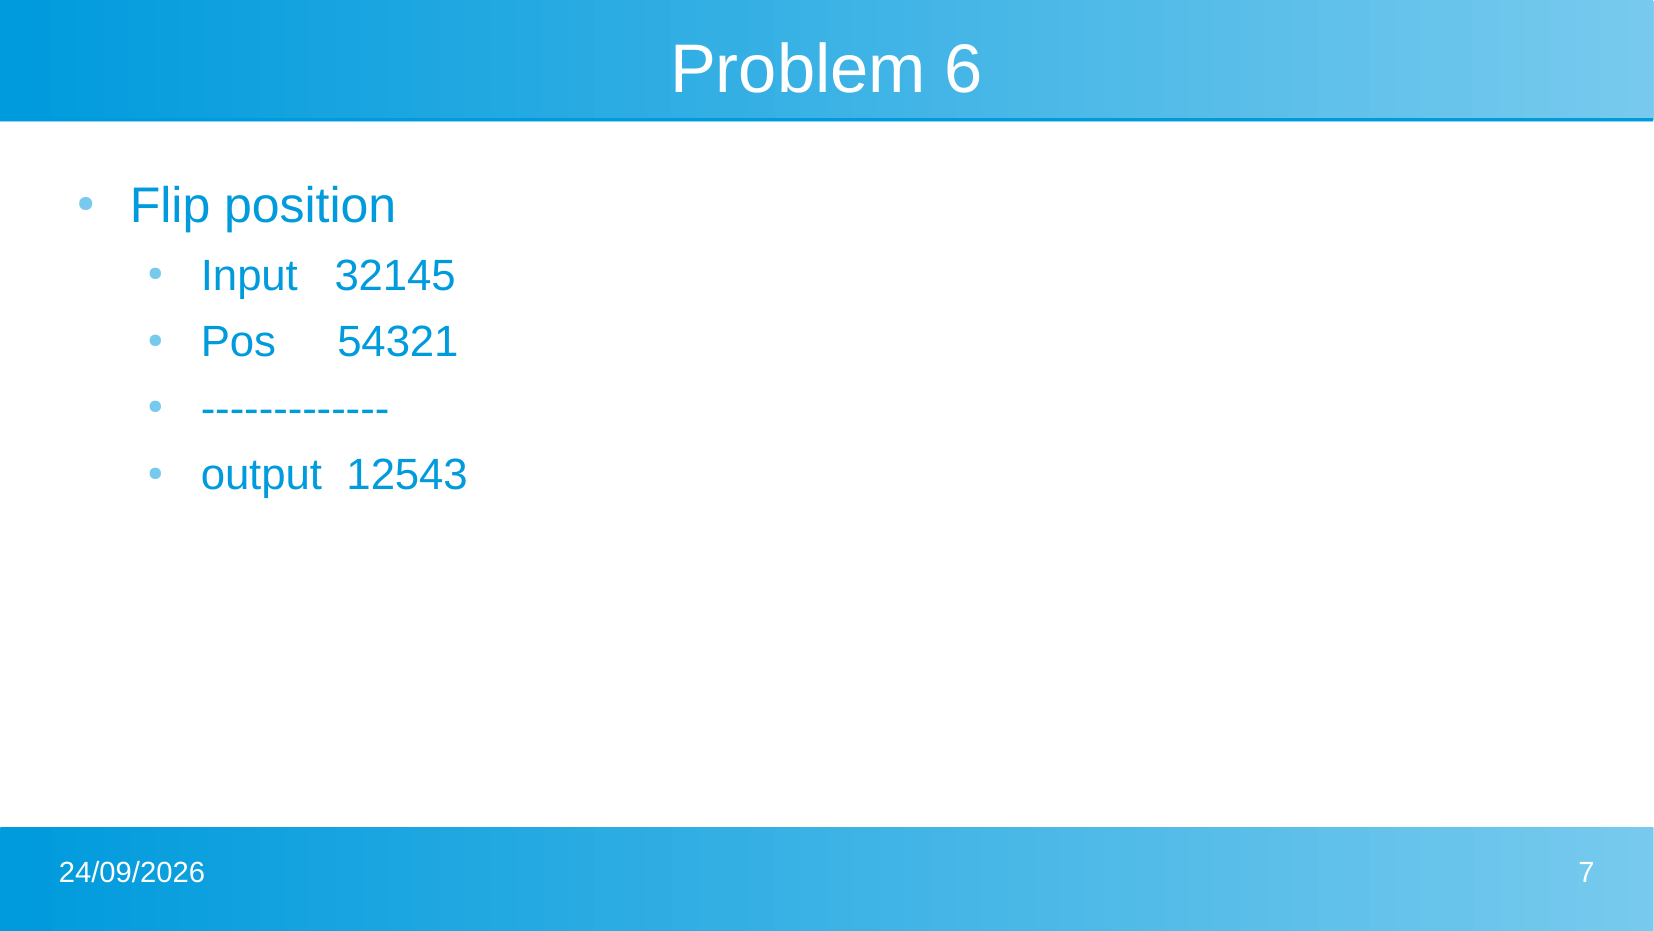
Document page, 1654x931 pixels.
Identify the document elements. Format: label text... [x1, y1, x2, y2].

list Flip position Input 32145 Pos 54321 ------------- output 12543 [59, 177, 1595, 768]
title Problem 6 [59, 29, 1595, 108]
